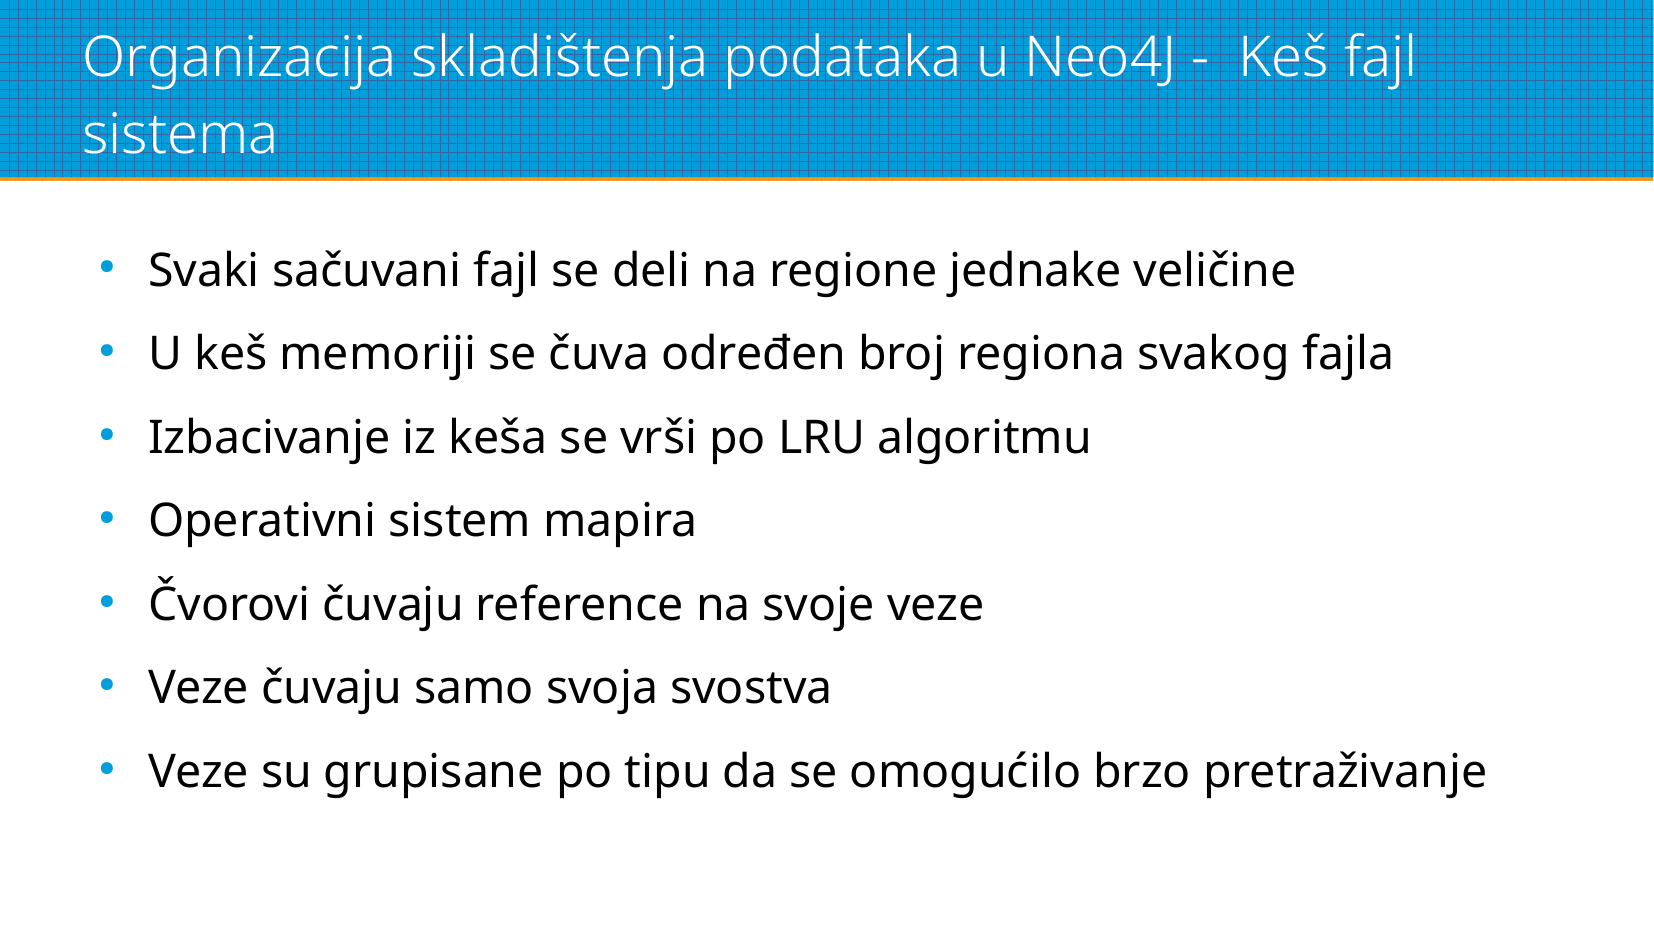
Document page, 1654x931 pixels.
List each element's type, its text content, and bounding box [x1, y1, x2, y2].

list Svaki sačuvani fajl se deli na regione jednake veličine U keš memoriji se čuva određen broj regiona svakog fajla Izbacivanje iz keša se vrši po LRU algoritmu Operativni sistem mapira Čvorovi čuvaju reference na svoje veze Veze čuvaju samo svoja svostva Veze su grupisane po tipu da se omogućilo brzo pretraživanje [82, 236, 1563, 811]
title Organizacija skladištenja podataka u Neo4J - Keš fajl sistema [82, 14, 1571, 171]
